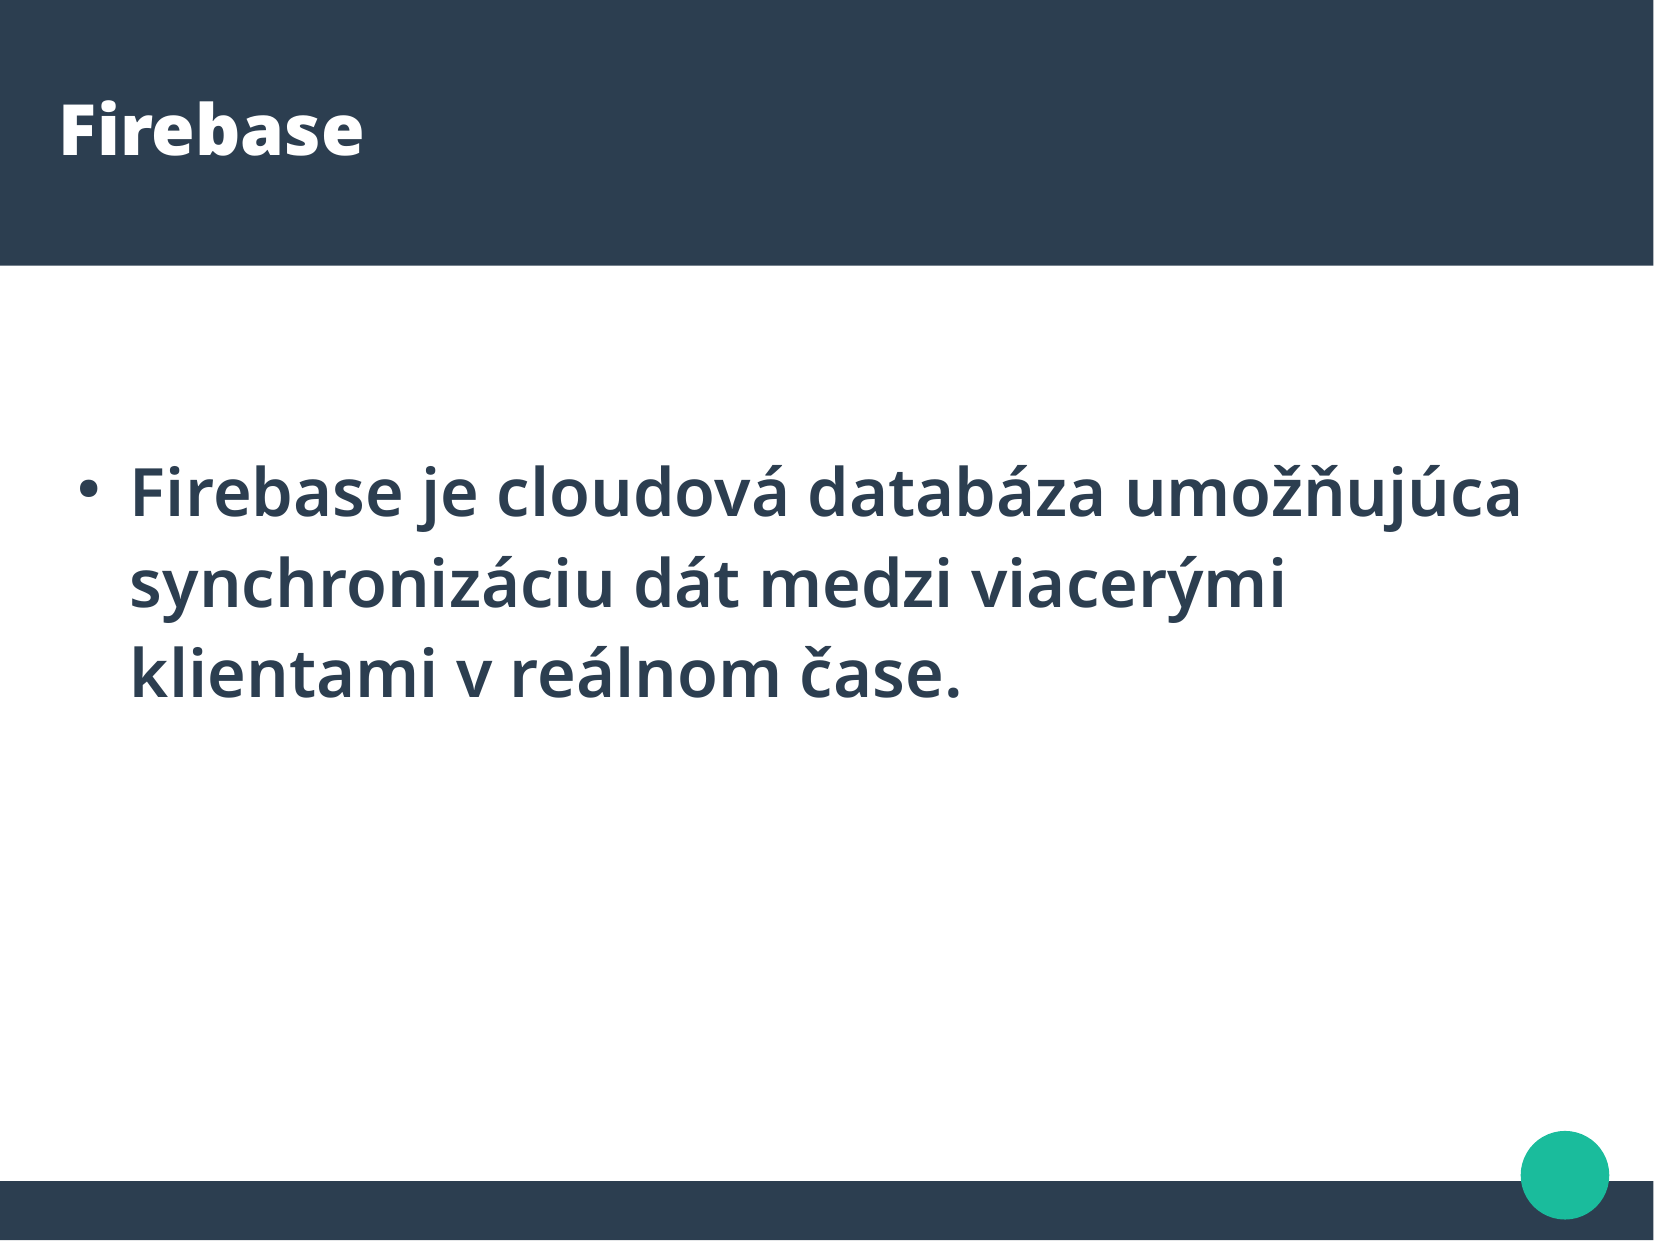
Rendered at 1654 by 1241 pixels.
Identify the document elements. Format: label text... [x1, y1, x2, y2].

list Firebase je cloudová databáza umožňujúca synchronizáciu dát medzi viacerými klientami v reálnom čase. [59, 324, 1595, 1152]
title Firebase [59, 49, 1595, 207]
